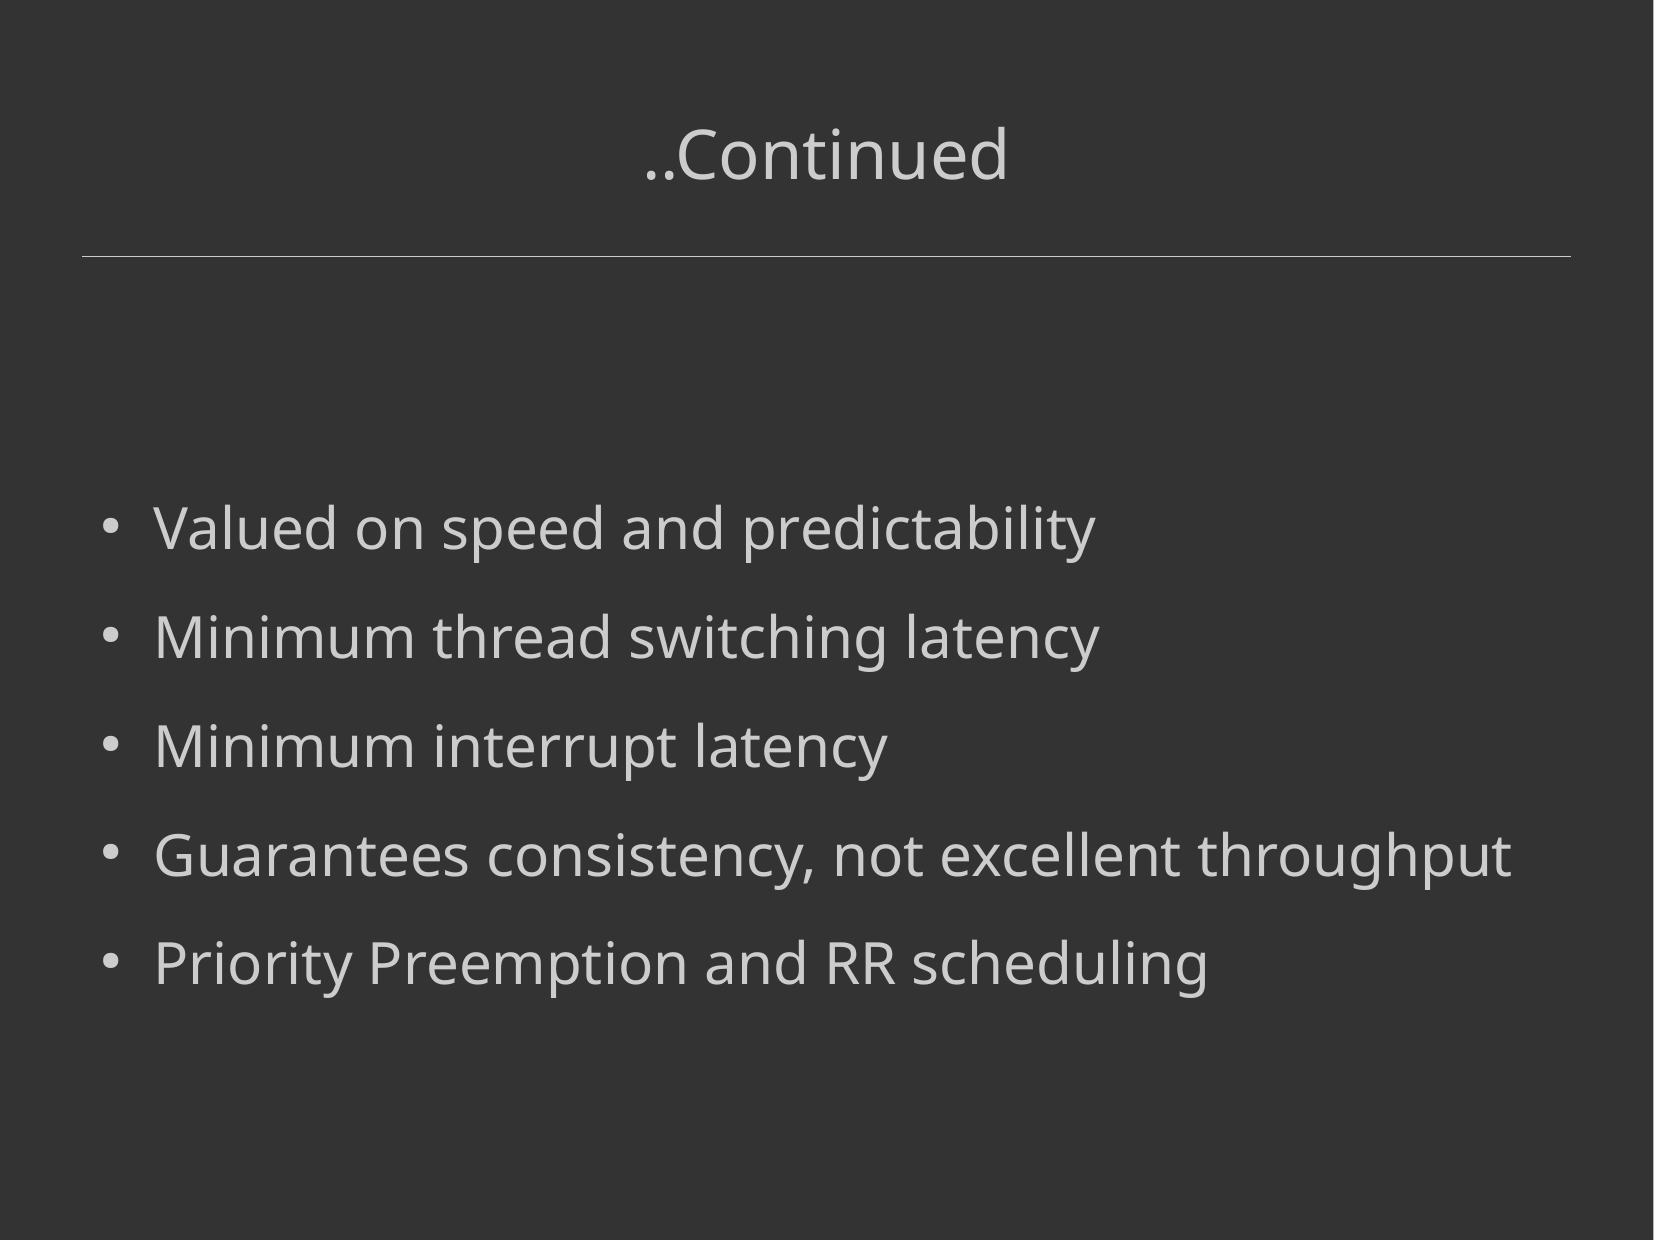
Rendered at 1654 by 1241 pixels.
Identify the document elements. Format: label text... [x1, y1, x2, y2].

title ..Continued [82, 49, 1571, 257]
list Valued on speed and predictability Minimum thread switching latency Minimum interrupt latency Guarantees consistency, not excellent throughput Priority Preemption and RR scheduling [82, 379, 1571, 1099]
